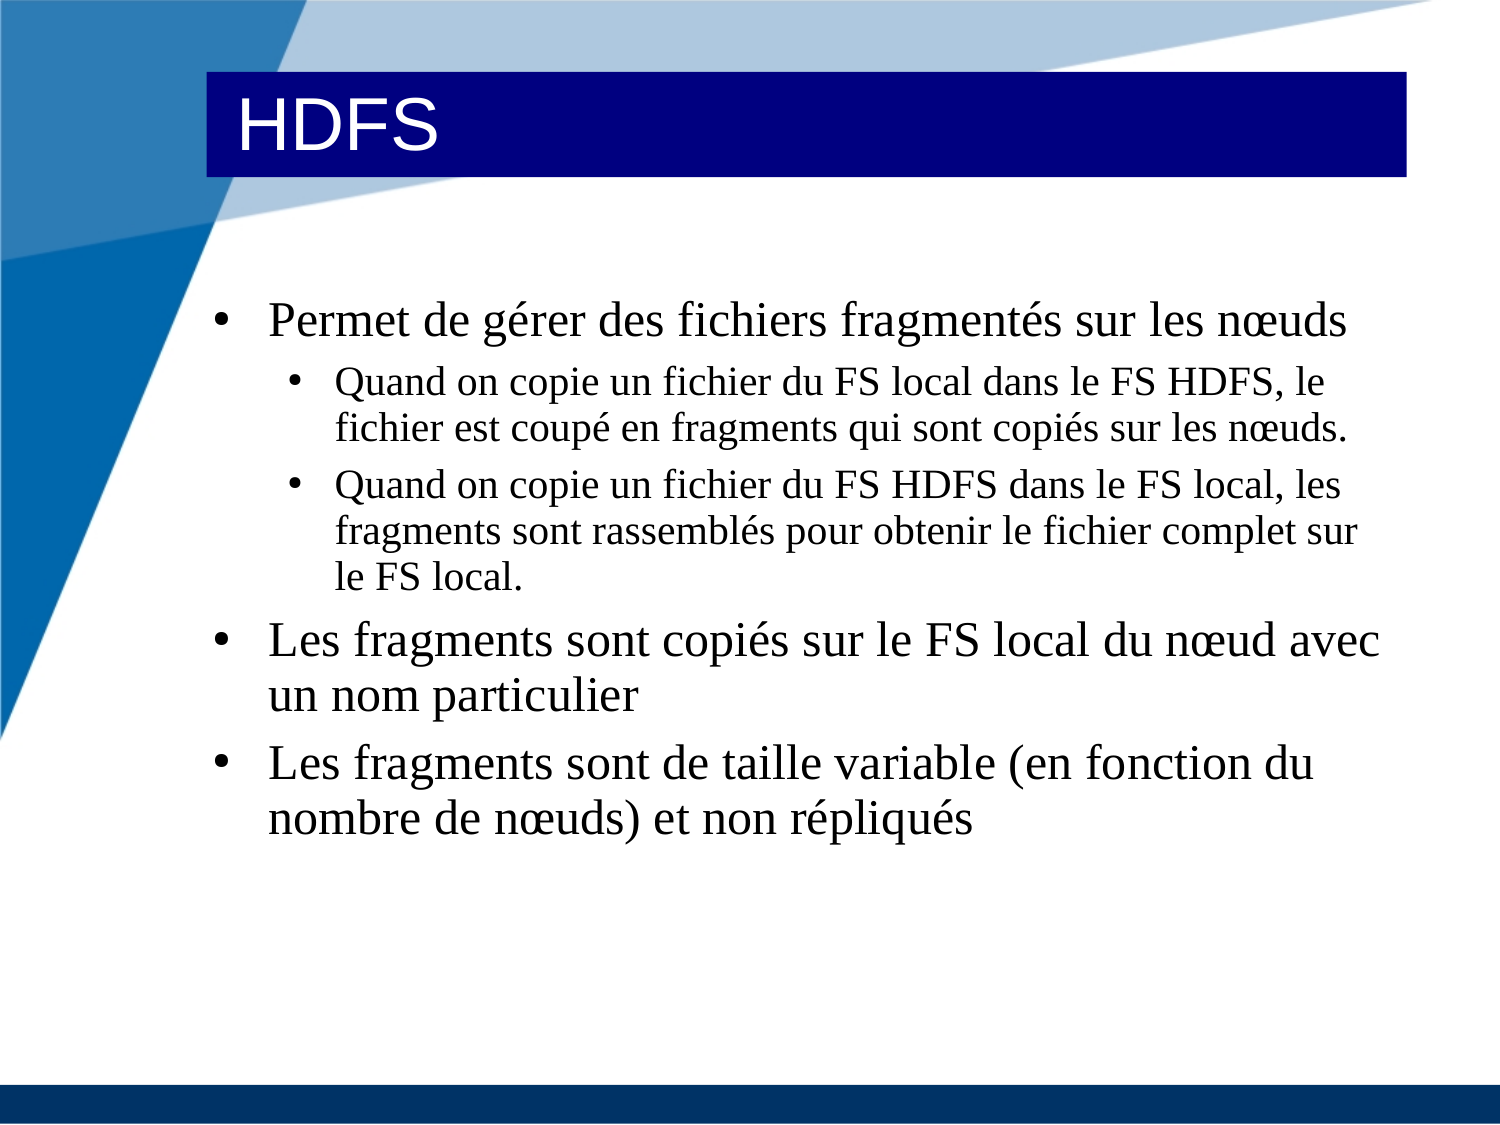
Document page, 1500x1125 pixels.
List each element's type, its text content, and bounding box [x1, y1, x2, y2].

picture [0, 0, 1500, 842]
list Permet de gérer des fichiers fragmentés sur les nœuds Quand on copie un fichier du FS local dans le FS HDFS, le fichier est coupé en fragments qui sont copiés sur les nœuds. Quand on copie un fichier du FS HDFS dans le FS local, les fragments sont rassemblés pour obtenir le fichier complet sur le FS local. Les fragments sont copiés sur le FS local du nœud avec un nom particulier Les fragments sont de taille variable (en fonction du nombre de nœuds) et non répliqués [212, 292, 1388, 945]
title HDFS [206, 71, 1407, 178]
